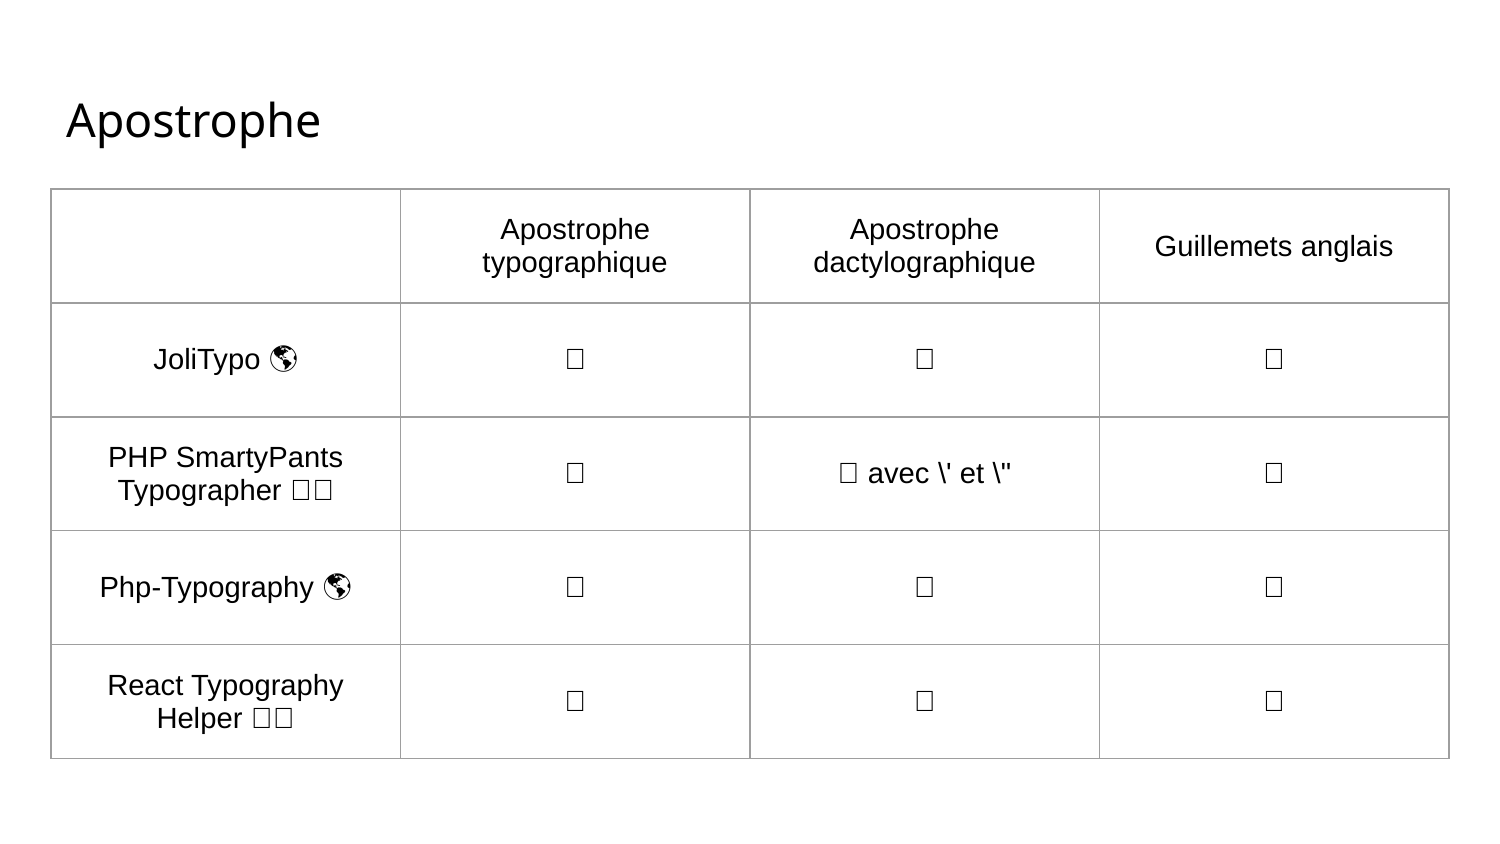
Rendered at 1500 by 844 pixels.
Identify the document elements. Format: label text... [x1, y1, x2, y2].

table_cell ✅ [401, 645, 749, 758]
table_cell JoliTypo 🌎 [52, 304, 400, 416]
table_header Apostrophe typographique [401, 190, 749, 302]
table_cell ✅ [401, 304, 749, 416]
table_cell ✅ [401, 531, 749, 644]
table_cell ✅ [1100, 645, 1448, 758]
table_cell ✅ [401, 418, 749, 530]
table_cell ❌ [751, 645, 1099, 758]
title Apostrophe [51, 72, 1449, 167]
table_cell ✅ [751, 304, 1099, 416]
table_cell PHP SmartyPants Typographer 🇬🇧 [52, 418, 400, 530]
table_header Apostrophe dactylographique [751, 190, 1099, 302]
table_cell ❌ [1100, 531, 1448, 644]
table_cell ✅ [1100, 418, 1448, 530]
table_cell React Typography Helper 🇬🇧 [52, 645, 400, 758]
table_cell Php-Typography 🌎 [52, 531, 400, 644]
table_cell ❌ [751, 531, 1099, 644]
table_cell ✅ avec \' et \" [751, 418, 1099, 530]
table_cell ❌ [1100, 304, 1448, 416]
table_header [52, 190, 400, 302]
table_header Guillemets anglais [1100, 190, 1448, 302]
